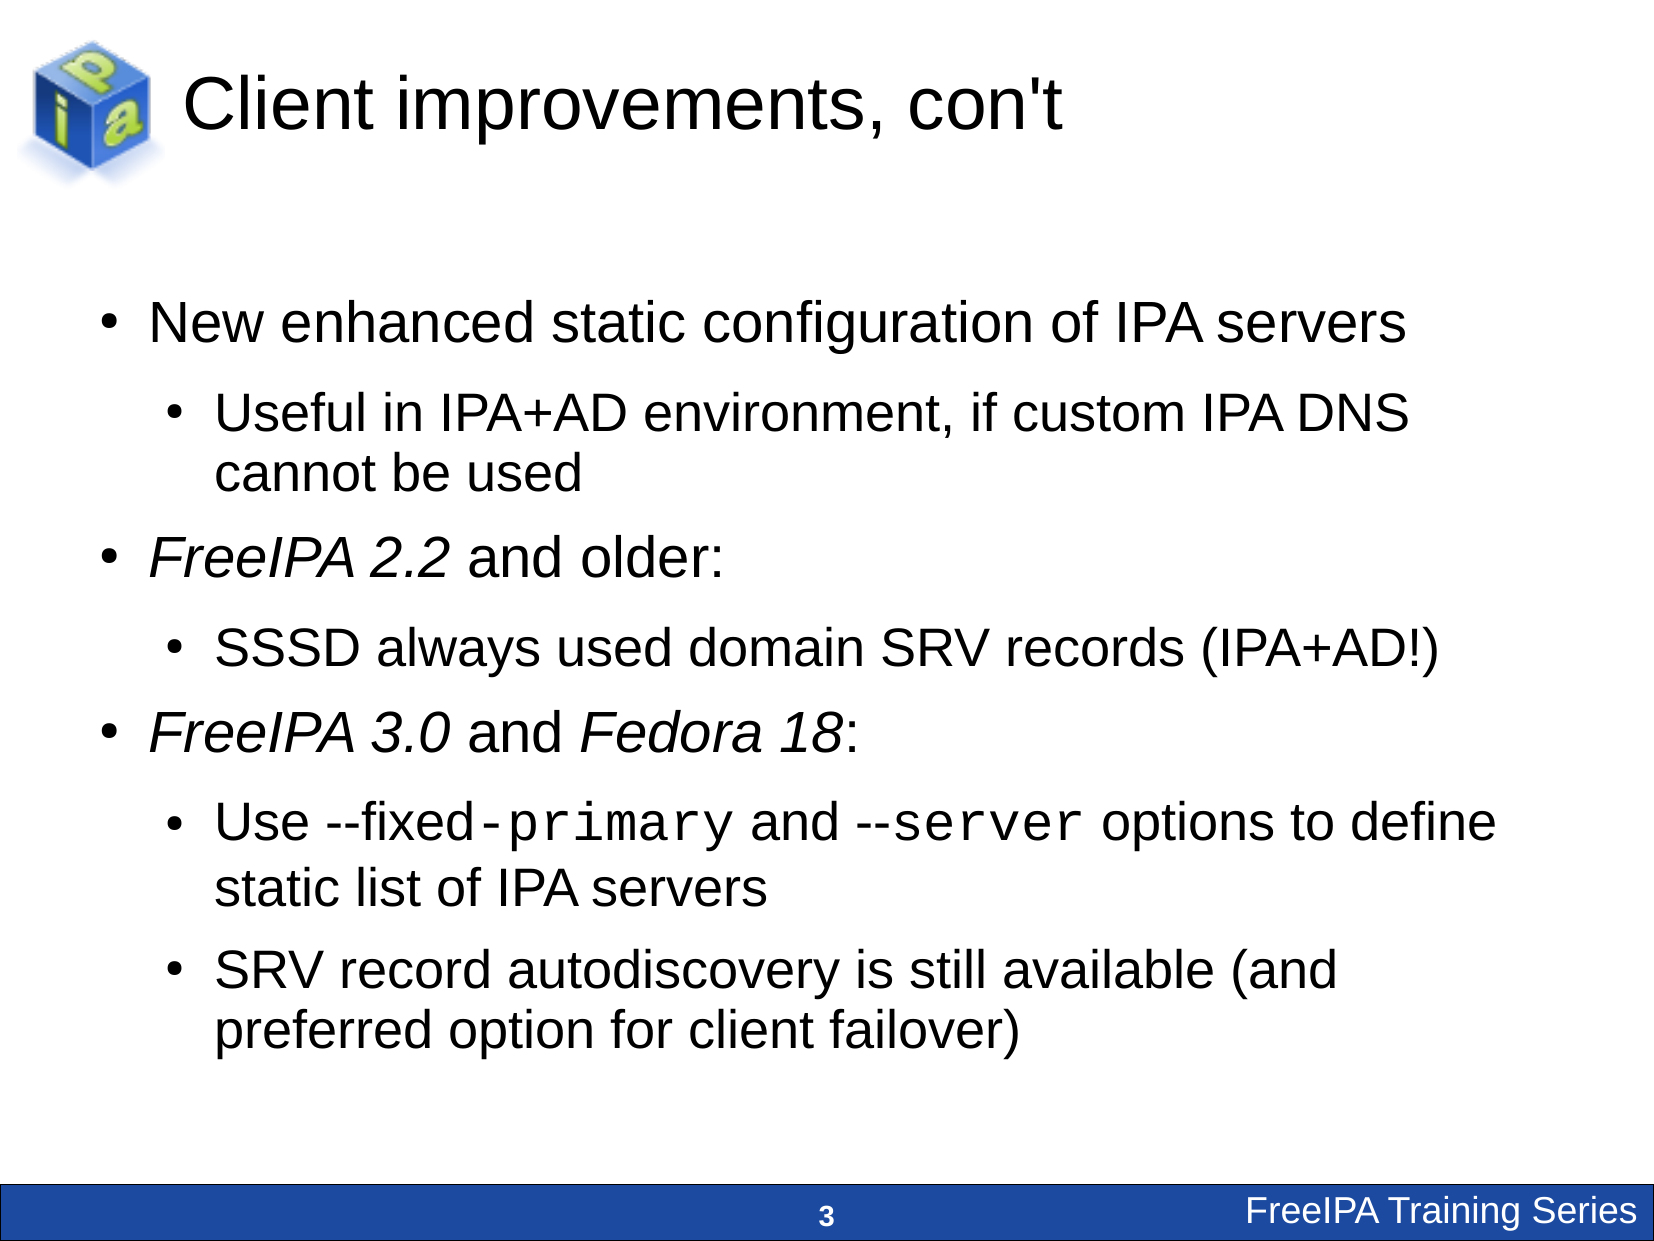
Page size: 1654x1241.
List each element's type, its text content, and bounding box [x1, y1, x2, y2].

picture [17, 34, 165, 193]
title Client improvements, con't [182, 31, 1579, 177]
list New enhanced static configuration of IPA servers Useful in IPA+AD environment, if custom IPA DNS cannot be used FreeIPA 2.2 and older: SSSD always used domain SRV records (IPA+AD!) FreeIPA 3.0 and Fedora 18: Use --fixed-primary and --server options to define static list of IPA servers SRV record autodiscovery is still available (and preferred option for client failover) [82, 290, 1571, 1063]
